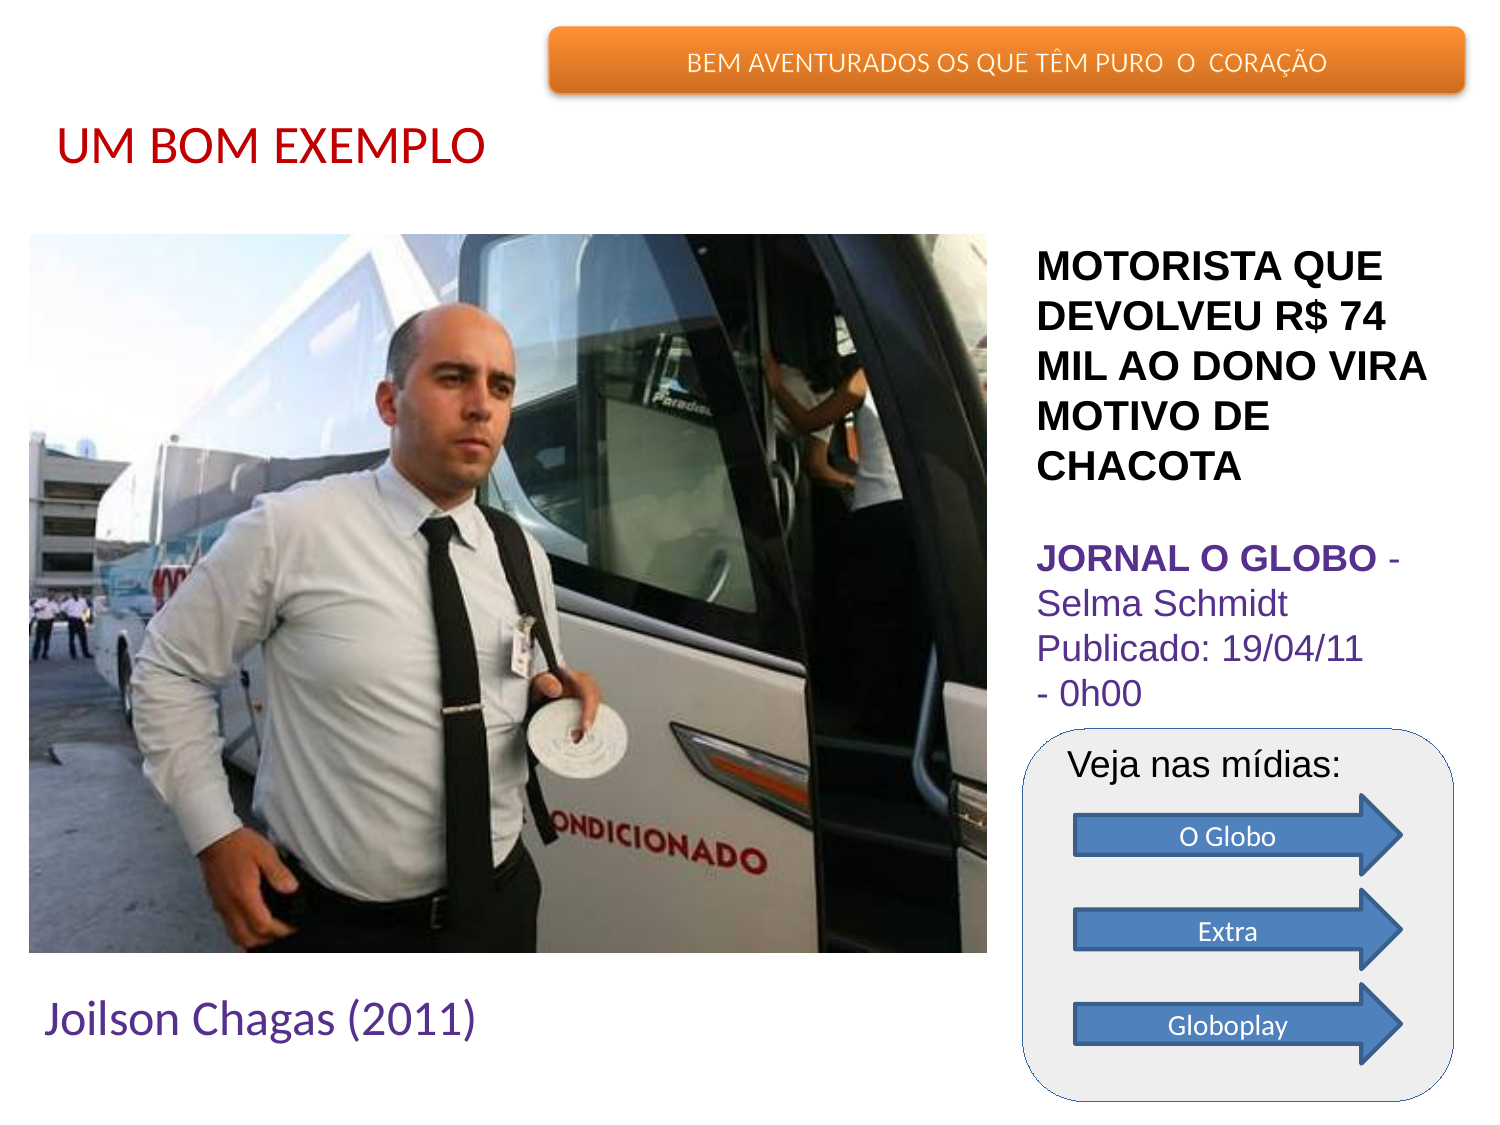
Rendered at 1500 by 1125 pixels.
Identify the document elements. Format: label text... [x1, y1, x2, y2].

text_box UM BOM EXEMPLO [41, 101, 1500, 182]
text_box [1022, 738, 1454, 977]
text_box Joilson Chagas (2011) [29, 977, 1489, 1053]
text_box BEM AVENTURADOS OS QUE TÊM PURO O CORAÇÃO [549, 27, 1465, 94]
text_box [1056, 728, 1421, 736]
text_box MOTORISTA QUE DEVOLVEU R$ 74 MIL AO DONO VIRA MOTIVO DE CHACOTA JORNAL O GLOBO - Selma Schmidt Publicado: 19/04/11 - 0h00 [1021, 231, 1459, 722]
text_box [1024, 1053, 1453, 1102]
text_box Globoplay [1075, 984, 1401, 1064]
text_box O Globo [1075, 796, 1401, 875]
picture [29, 234, 987, 953]
text_box Extra [1075, 889, 1401, 970]
text_box Veja nas mídias: [1052, 736, 1437, 796]
